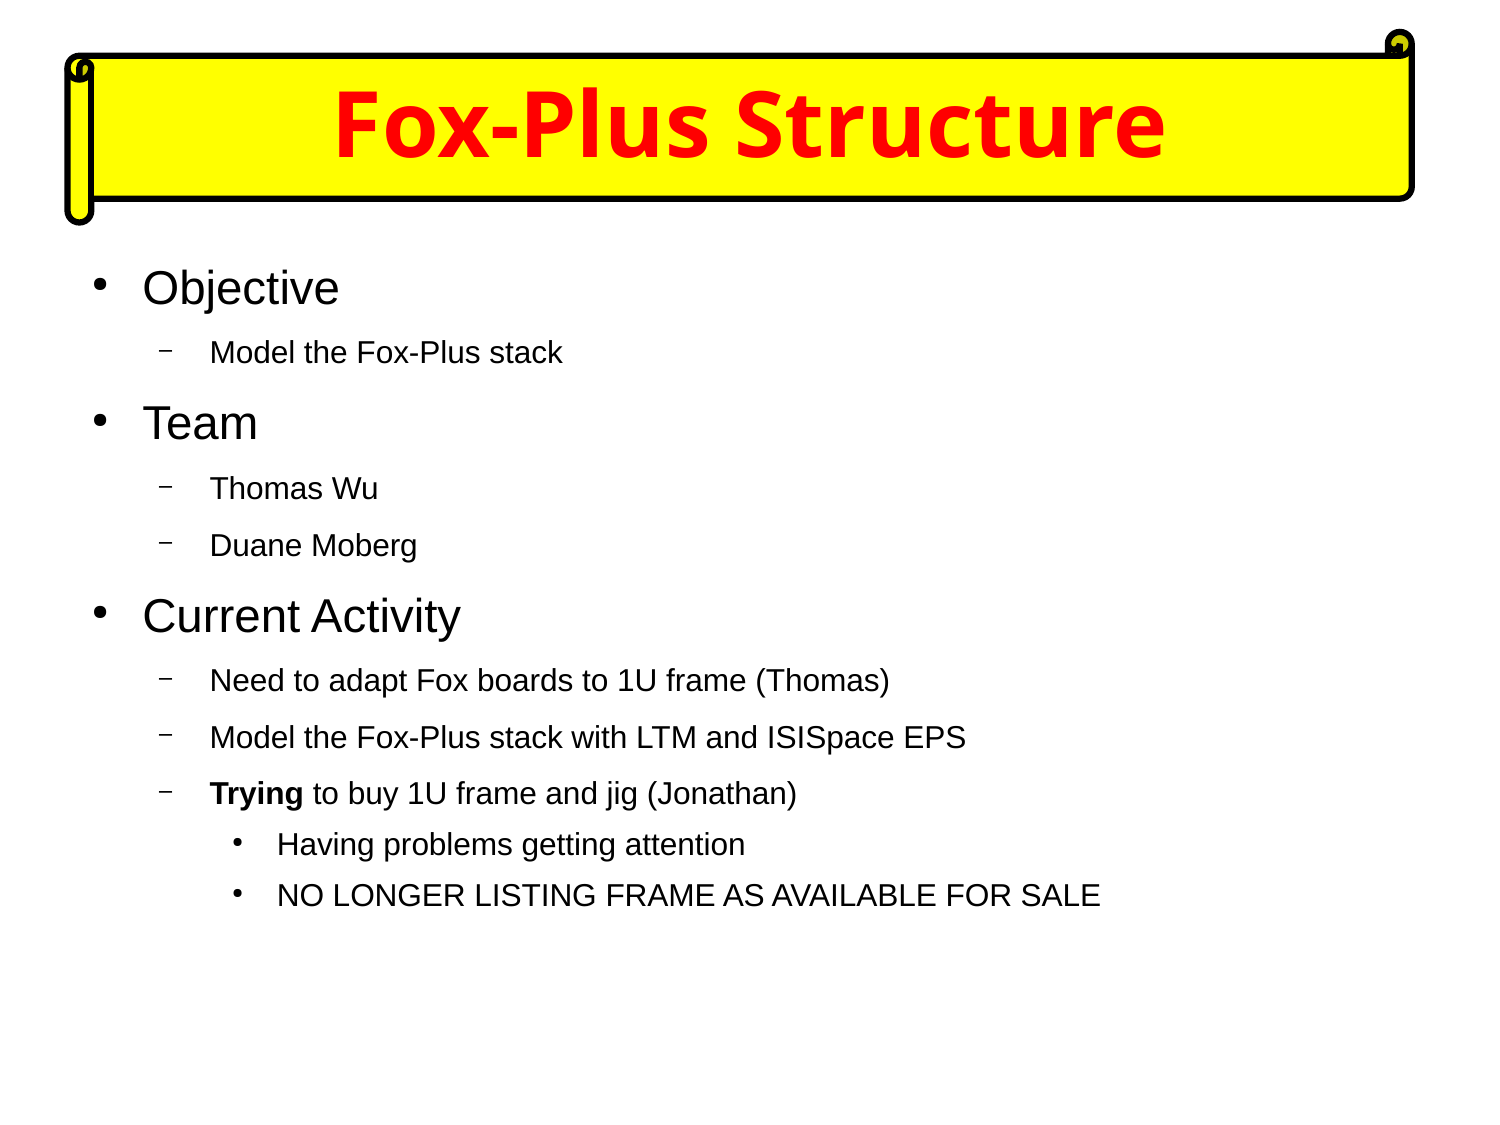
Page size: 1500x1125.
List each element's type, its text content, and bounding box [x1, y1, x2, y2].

text_box Fox-Plus Structure [0, 58, 1500, 184]
text_box [72, 31, 1412, 58]
text_box [67, 184, 1412, 223]
list Objective Model the Fox-Plus stack Team Thomas Wu Duane Moberg Current Activity Need to adapt Fox boards to 1U frame (Thomas) Model the Fox-Plus stack with LTM and ISISpace EPS Trying to buy 1U frame and jig (Jonathan) Having problems getting attention NO LONGER LISTING FRAME AS AVAILABLE FOR SALE [75, 263, 1425, 916]
